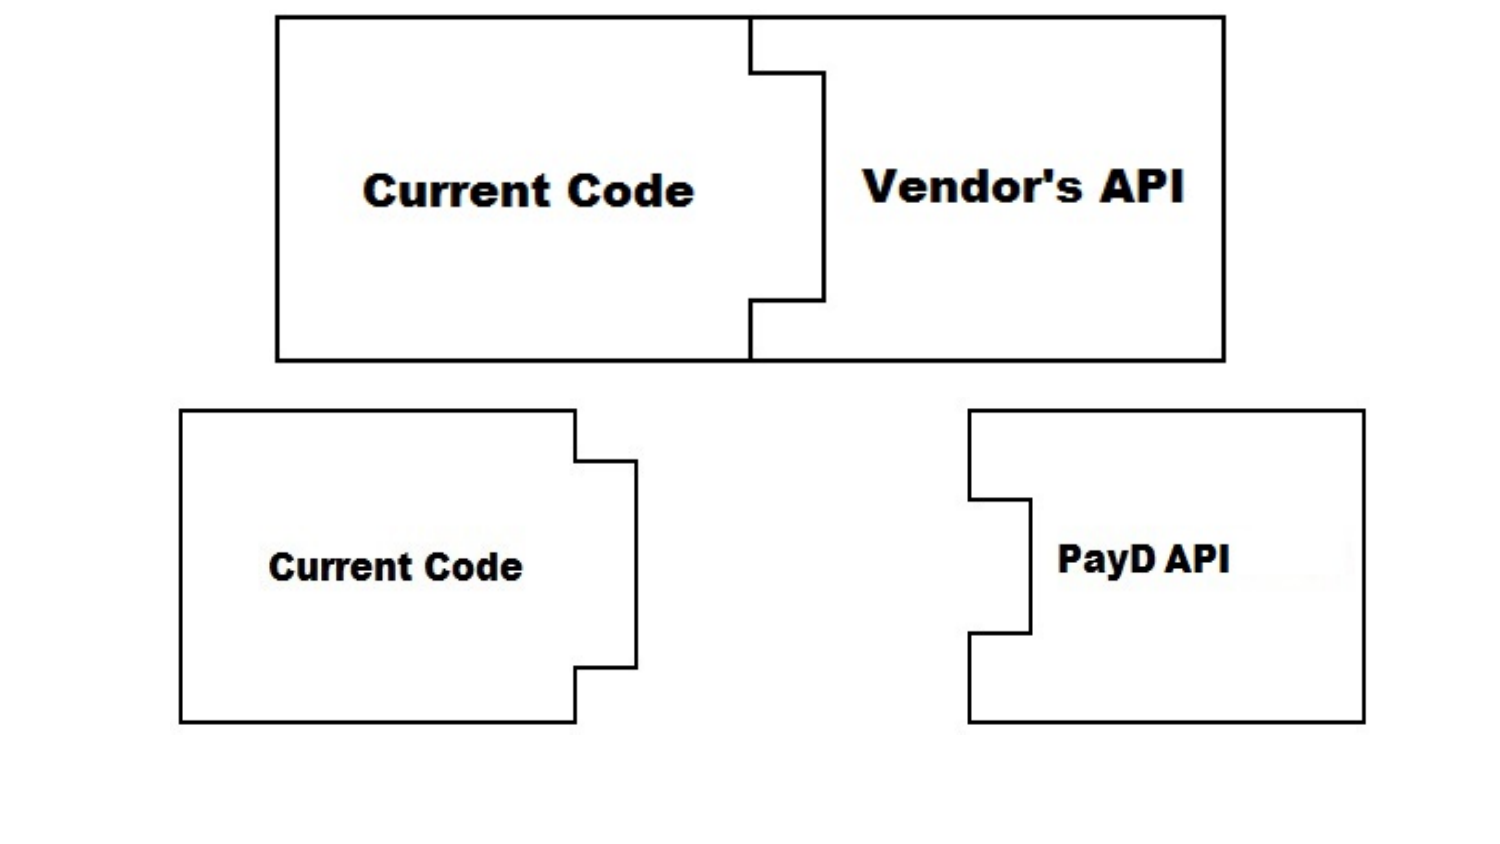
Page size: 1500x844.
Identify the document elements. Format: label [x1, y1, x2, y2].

picture [269, 9, 1231, 368]
picture [170, 397, 1381, 735]
